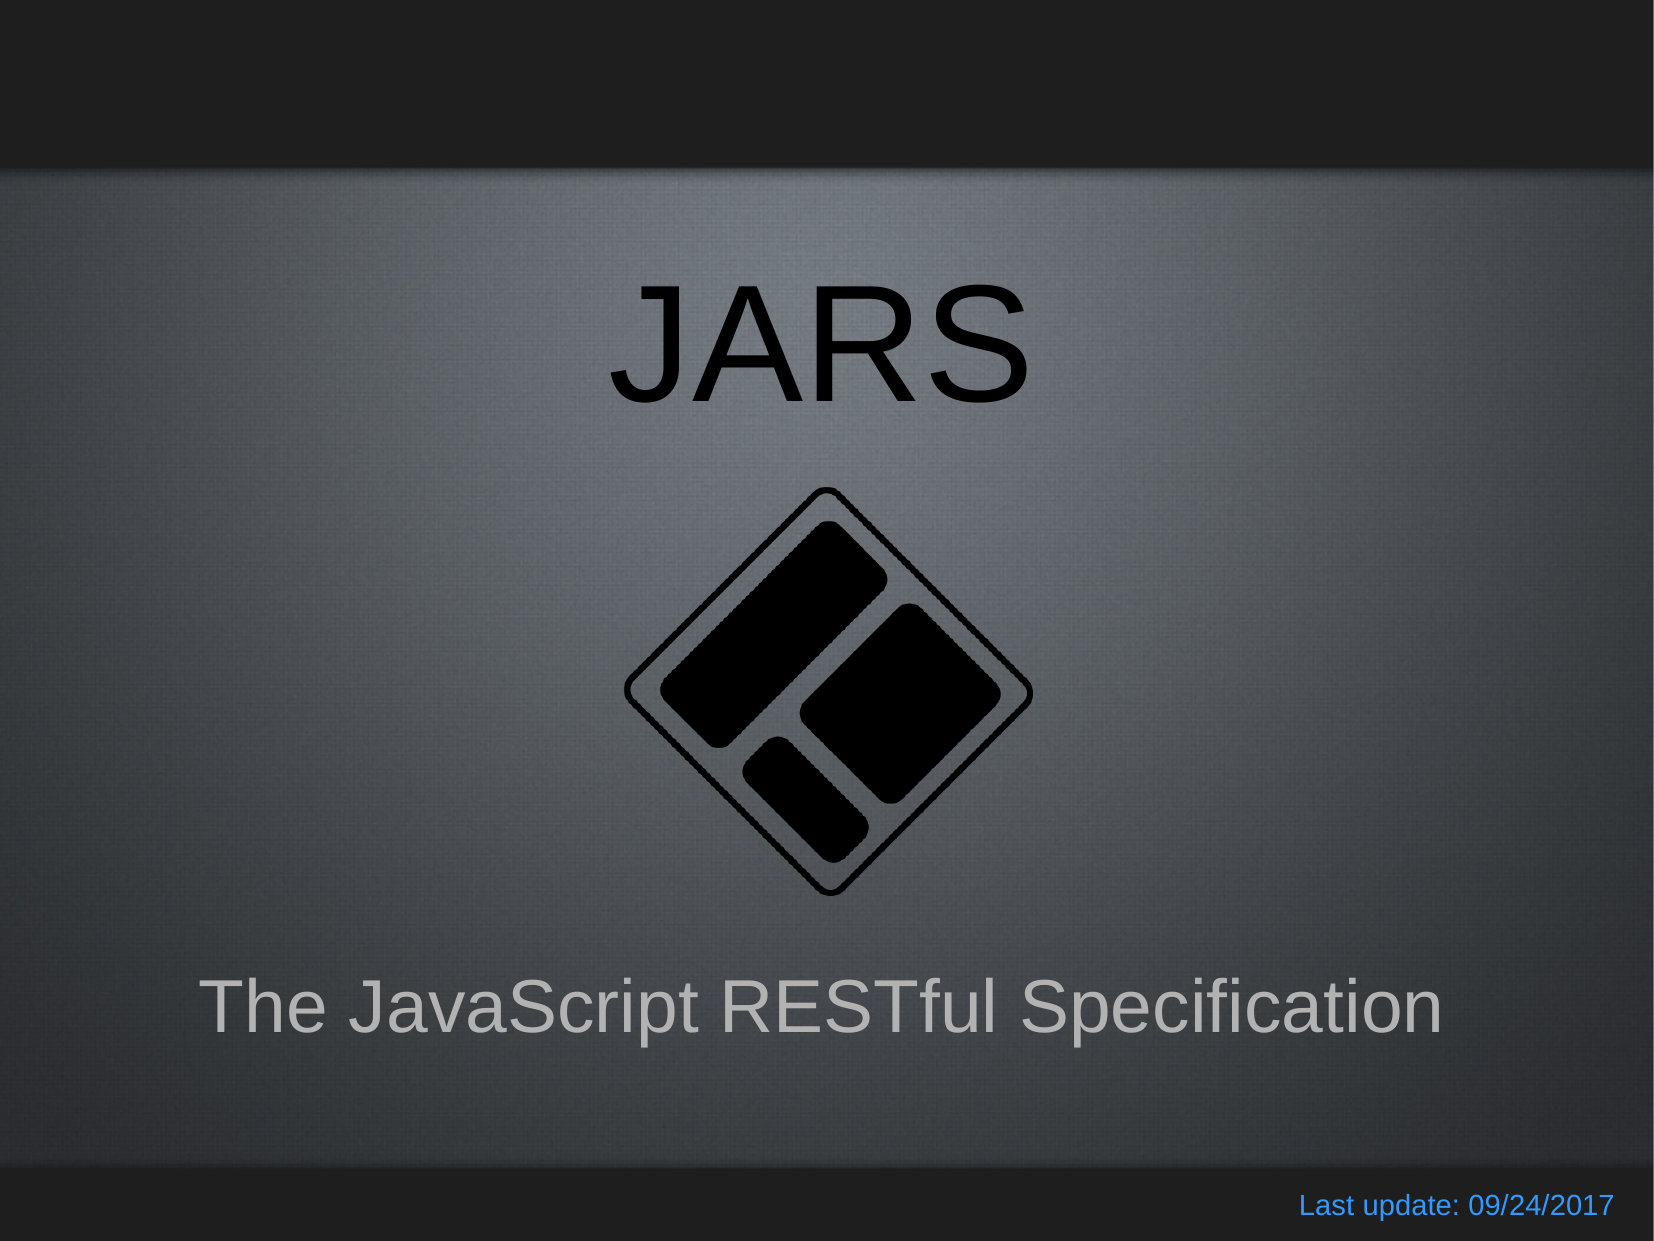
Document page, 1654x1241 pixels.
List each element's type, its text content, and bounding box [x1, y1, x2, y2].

text_box JARS [120, 243, 1524, 491]
text_box The JavaScript RESTful Specification [120, 957, 1524, 1087]
picture [0, 0, 1654, 1241]
text_box Last update: 09/24/2017 [744, 1181, 1630, 1229]
